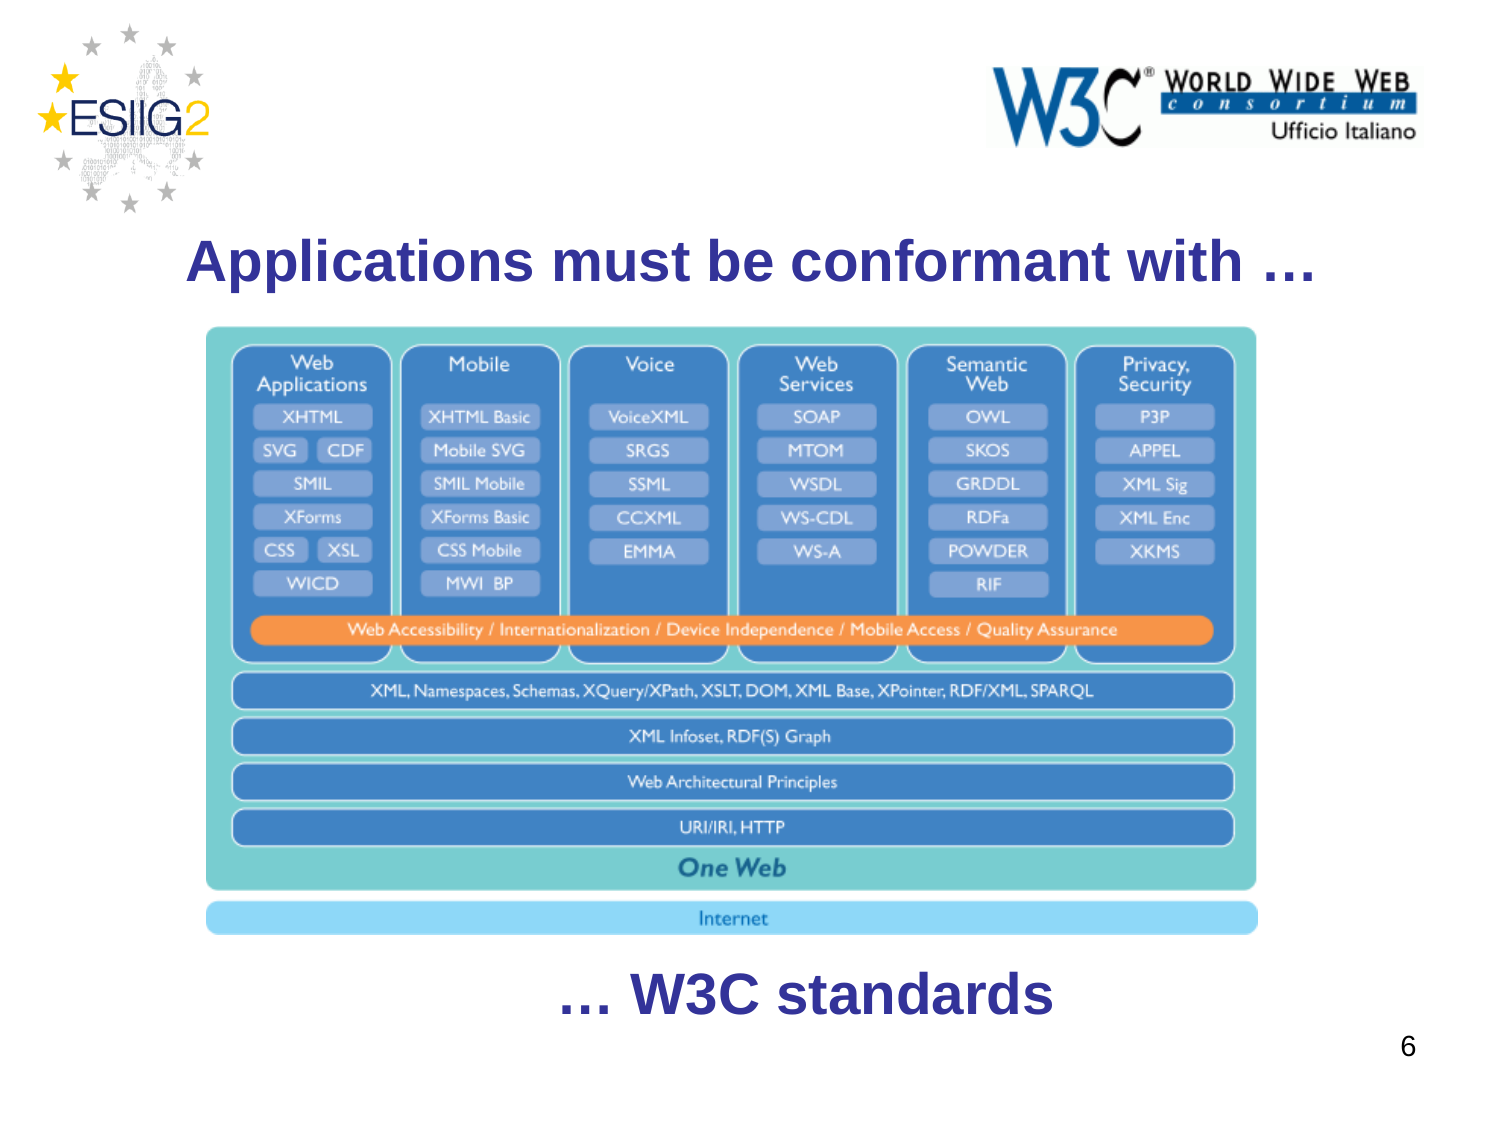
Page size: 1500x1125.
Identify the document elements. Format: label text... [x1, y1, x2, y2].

picture [35, 23, 211, 214]
picture [986, 66, 1424, 148]
list Applications must be conformant with … [88, 219, 1424, 1000]
picture [206, 326, 1258, 935]
text_box <numero> [1382, 1019, 1435, 1070]
text_box … W3C standards [549, 955, 1062, 1026]
